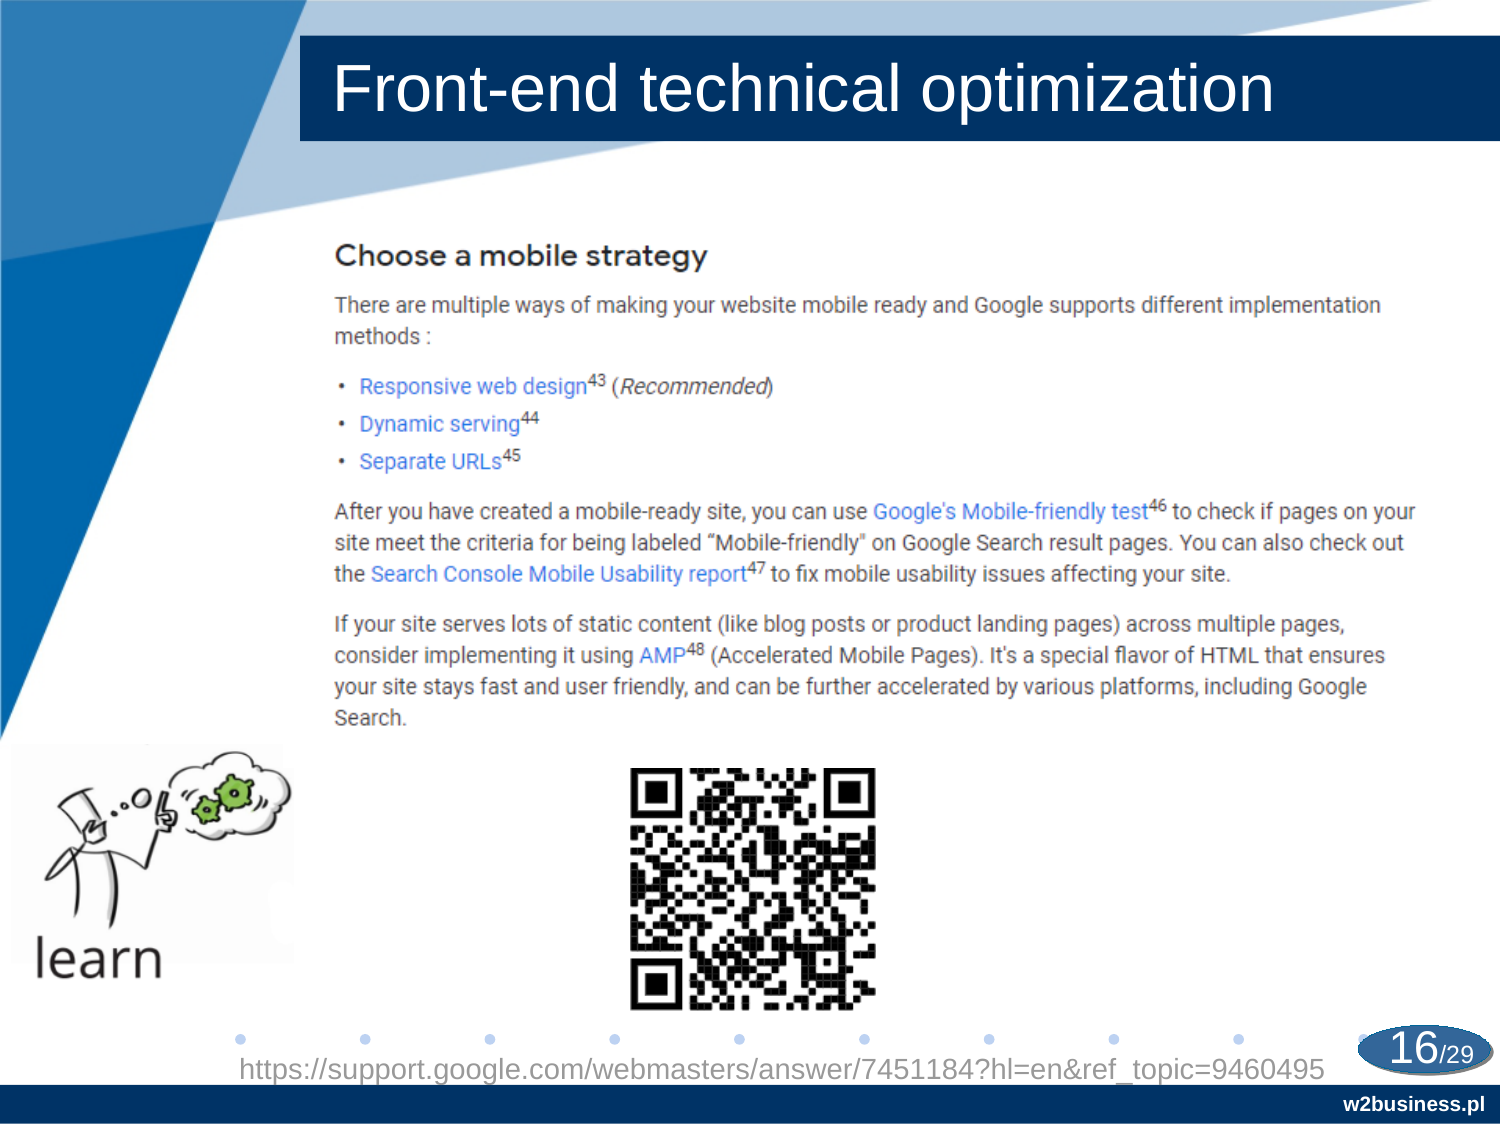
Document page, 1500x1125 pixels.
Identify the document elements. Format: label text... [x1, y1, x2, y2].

title Front-end technical optimization [300, 35, 1500, 142]
picture [0, 0, 1500, 1016]
text_box https://support.google.com/webmasters/answer/7451184?hl=en&ref_topic=9460495 [224, 1045, 1465, 1105]
